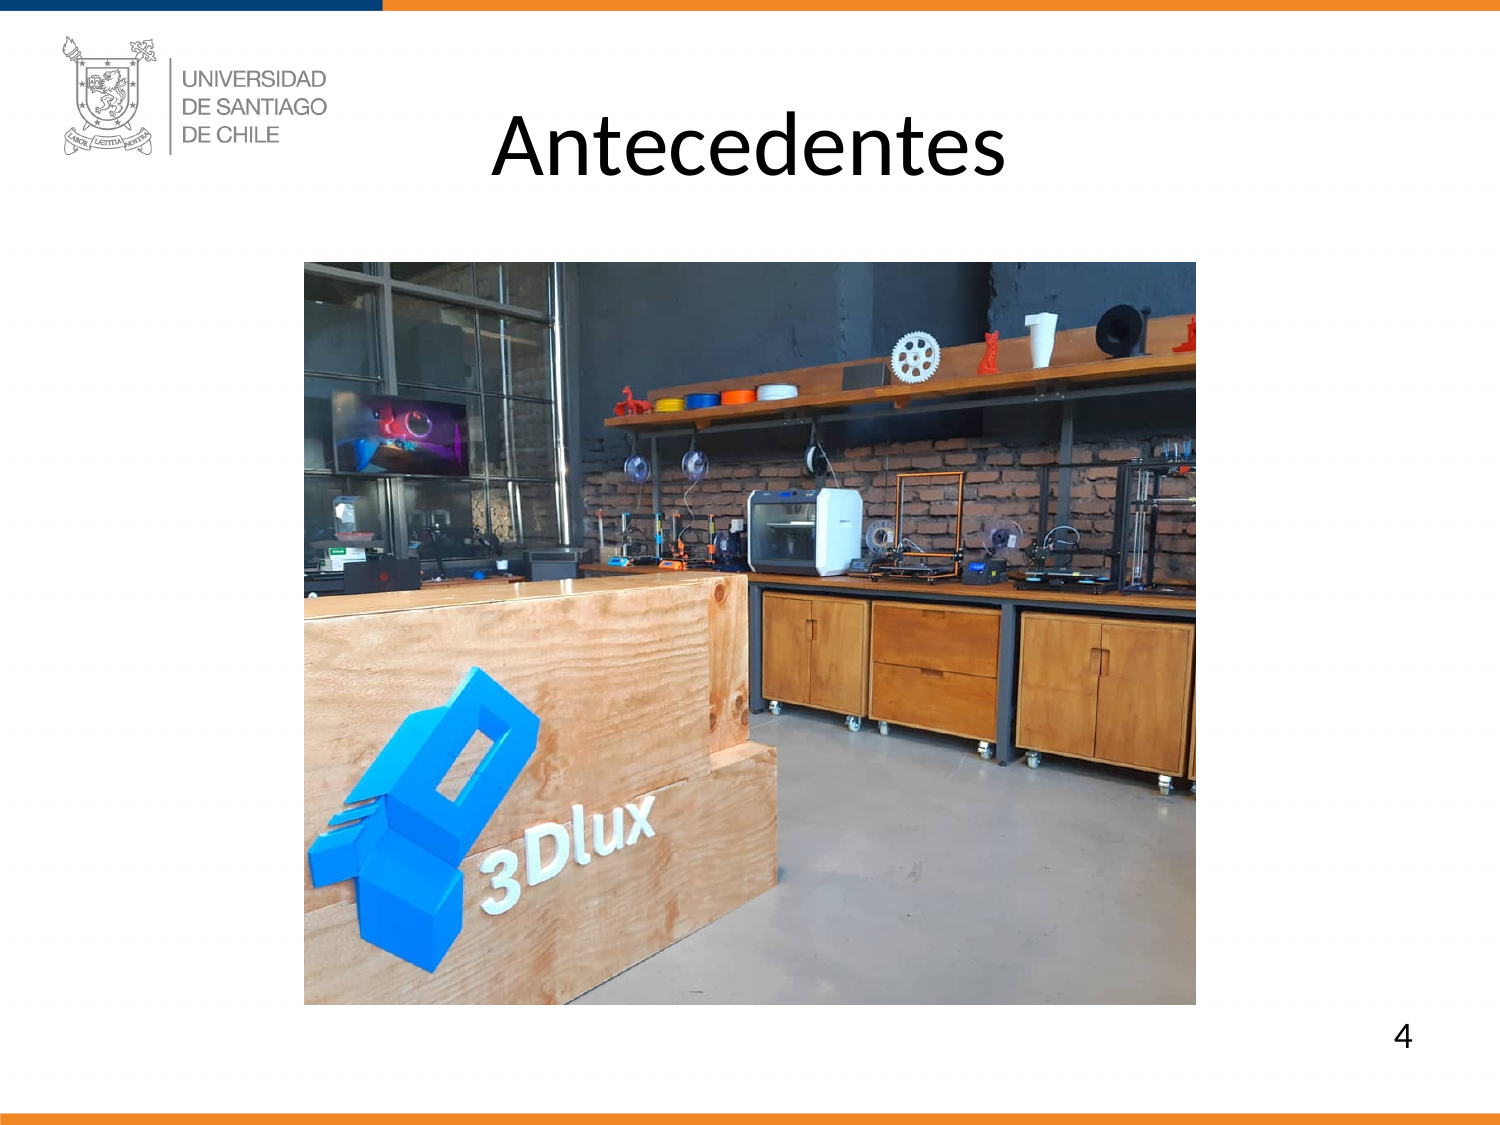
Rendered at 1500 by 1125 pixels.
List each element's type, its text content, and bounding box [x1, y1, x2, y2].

title Antecedentes [75, 45, 1426, 233]
picture [0, 0, 1500, 1125]
text_box <número> [1379, 1003, 1500, 1064]
